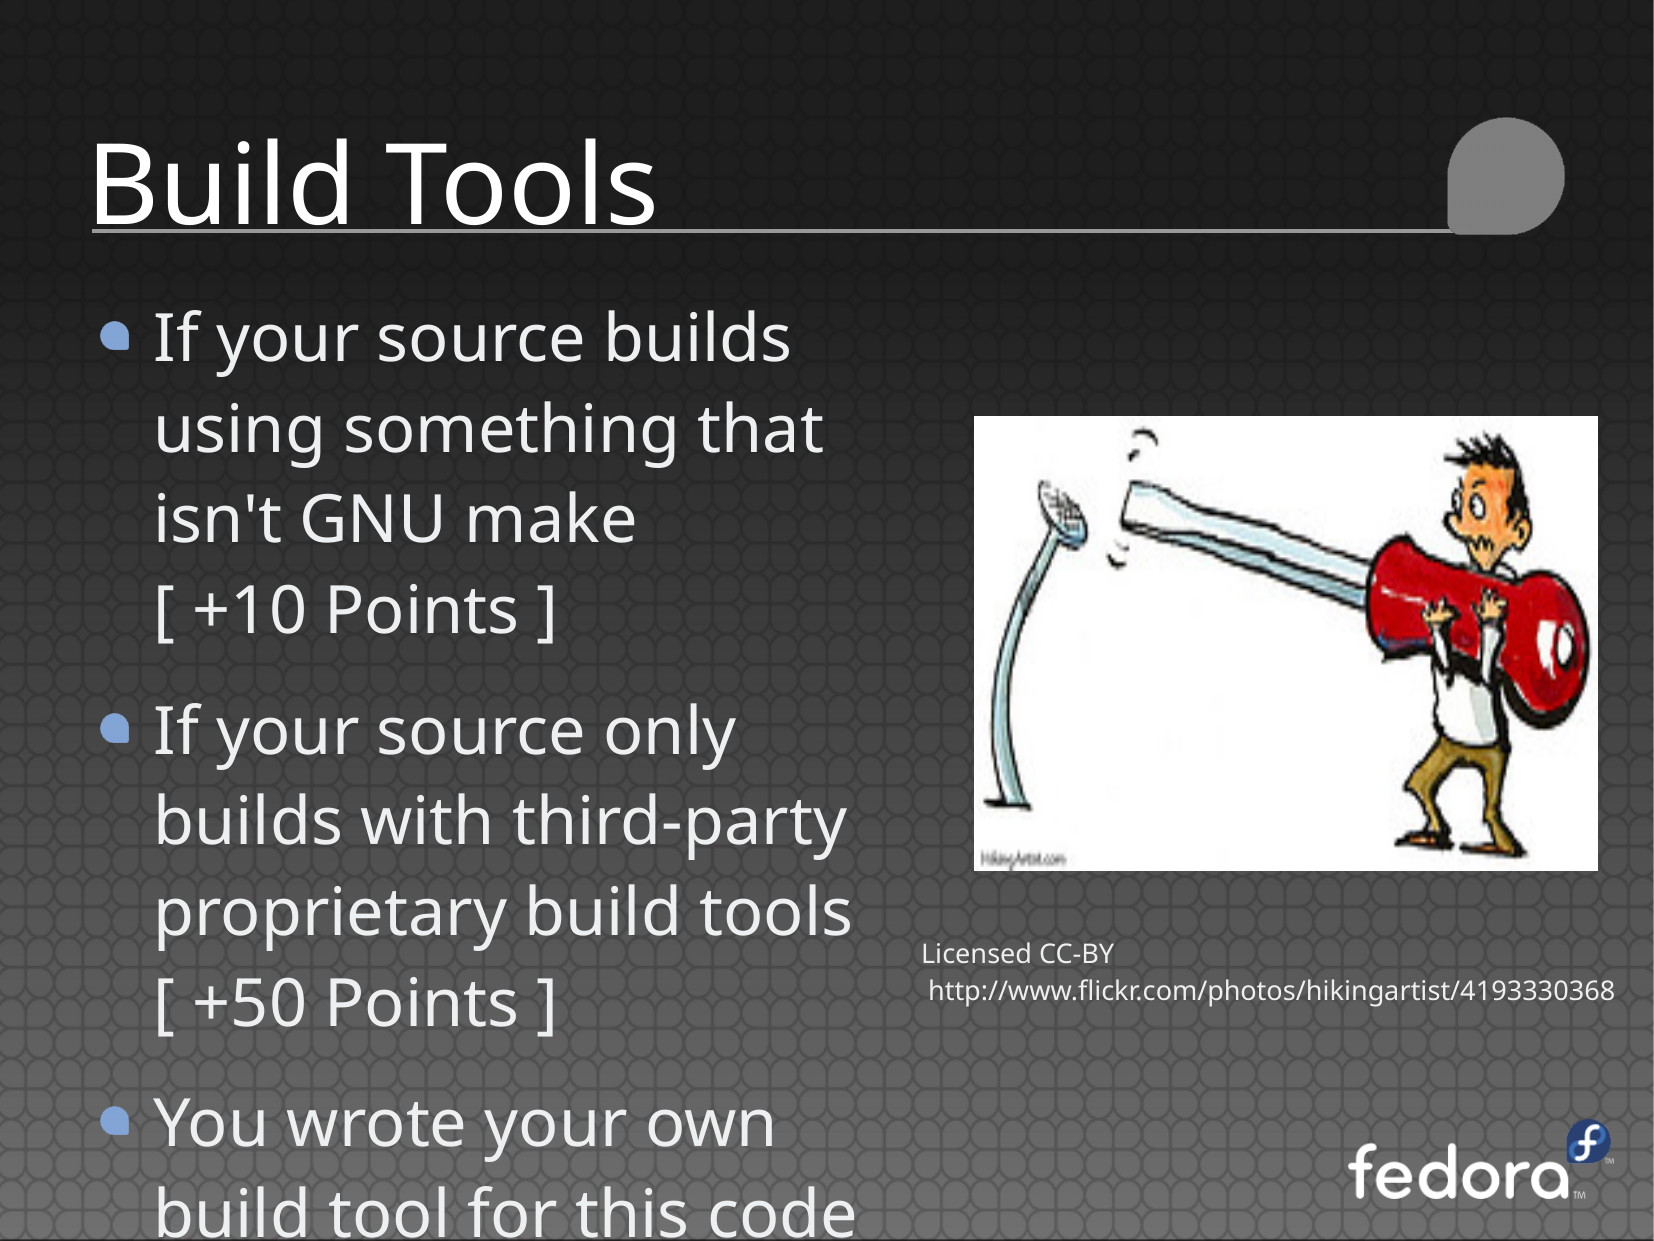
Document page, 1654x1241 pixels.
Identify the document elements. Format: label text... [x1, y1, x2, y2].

list If your source builds using something that isn't GNU make [ +10 Points ] If your source only builds with third-party proprietary build tools [ +50 Points ] You wrote your own build tool for this code [ +100 Points ] [82, 290, 900, 1205]
title Build Tools [86, 112, 1576, 249]
picture [0, 0, 1654, 1241]
text_box Licensed CC-BY http://www.flickr.com/photos/hikingartist/4193330368 [919, 927, 1618, 1005]
